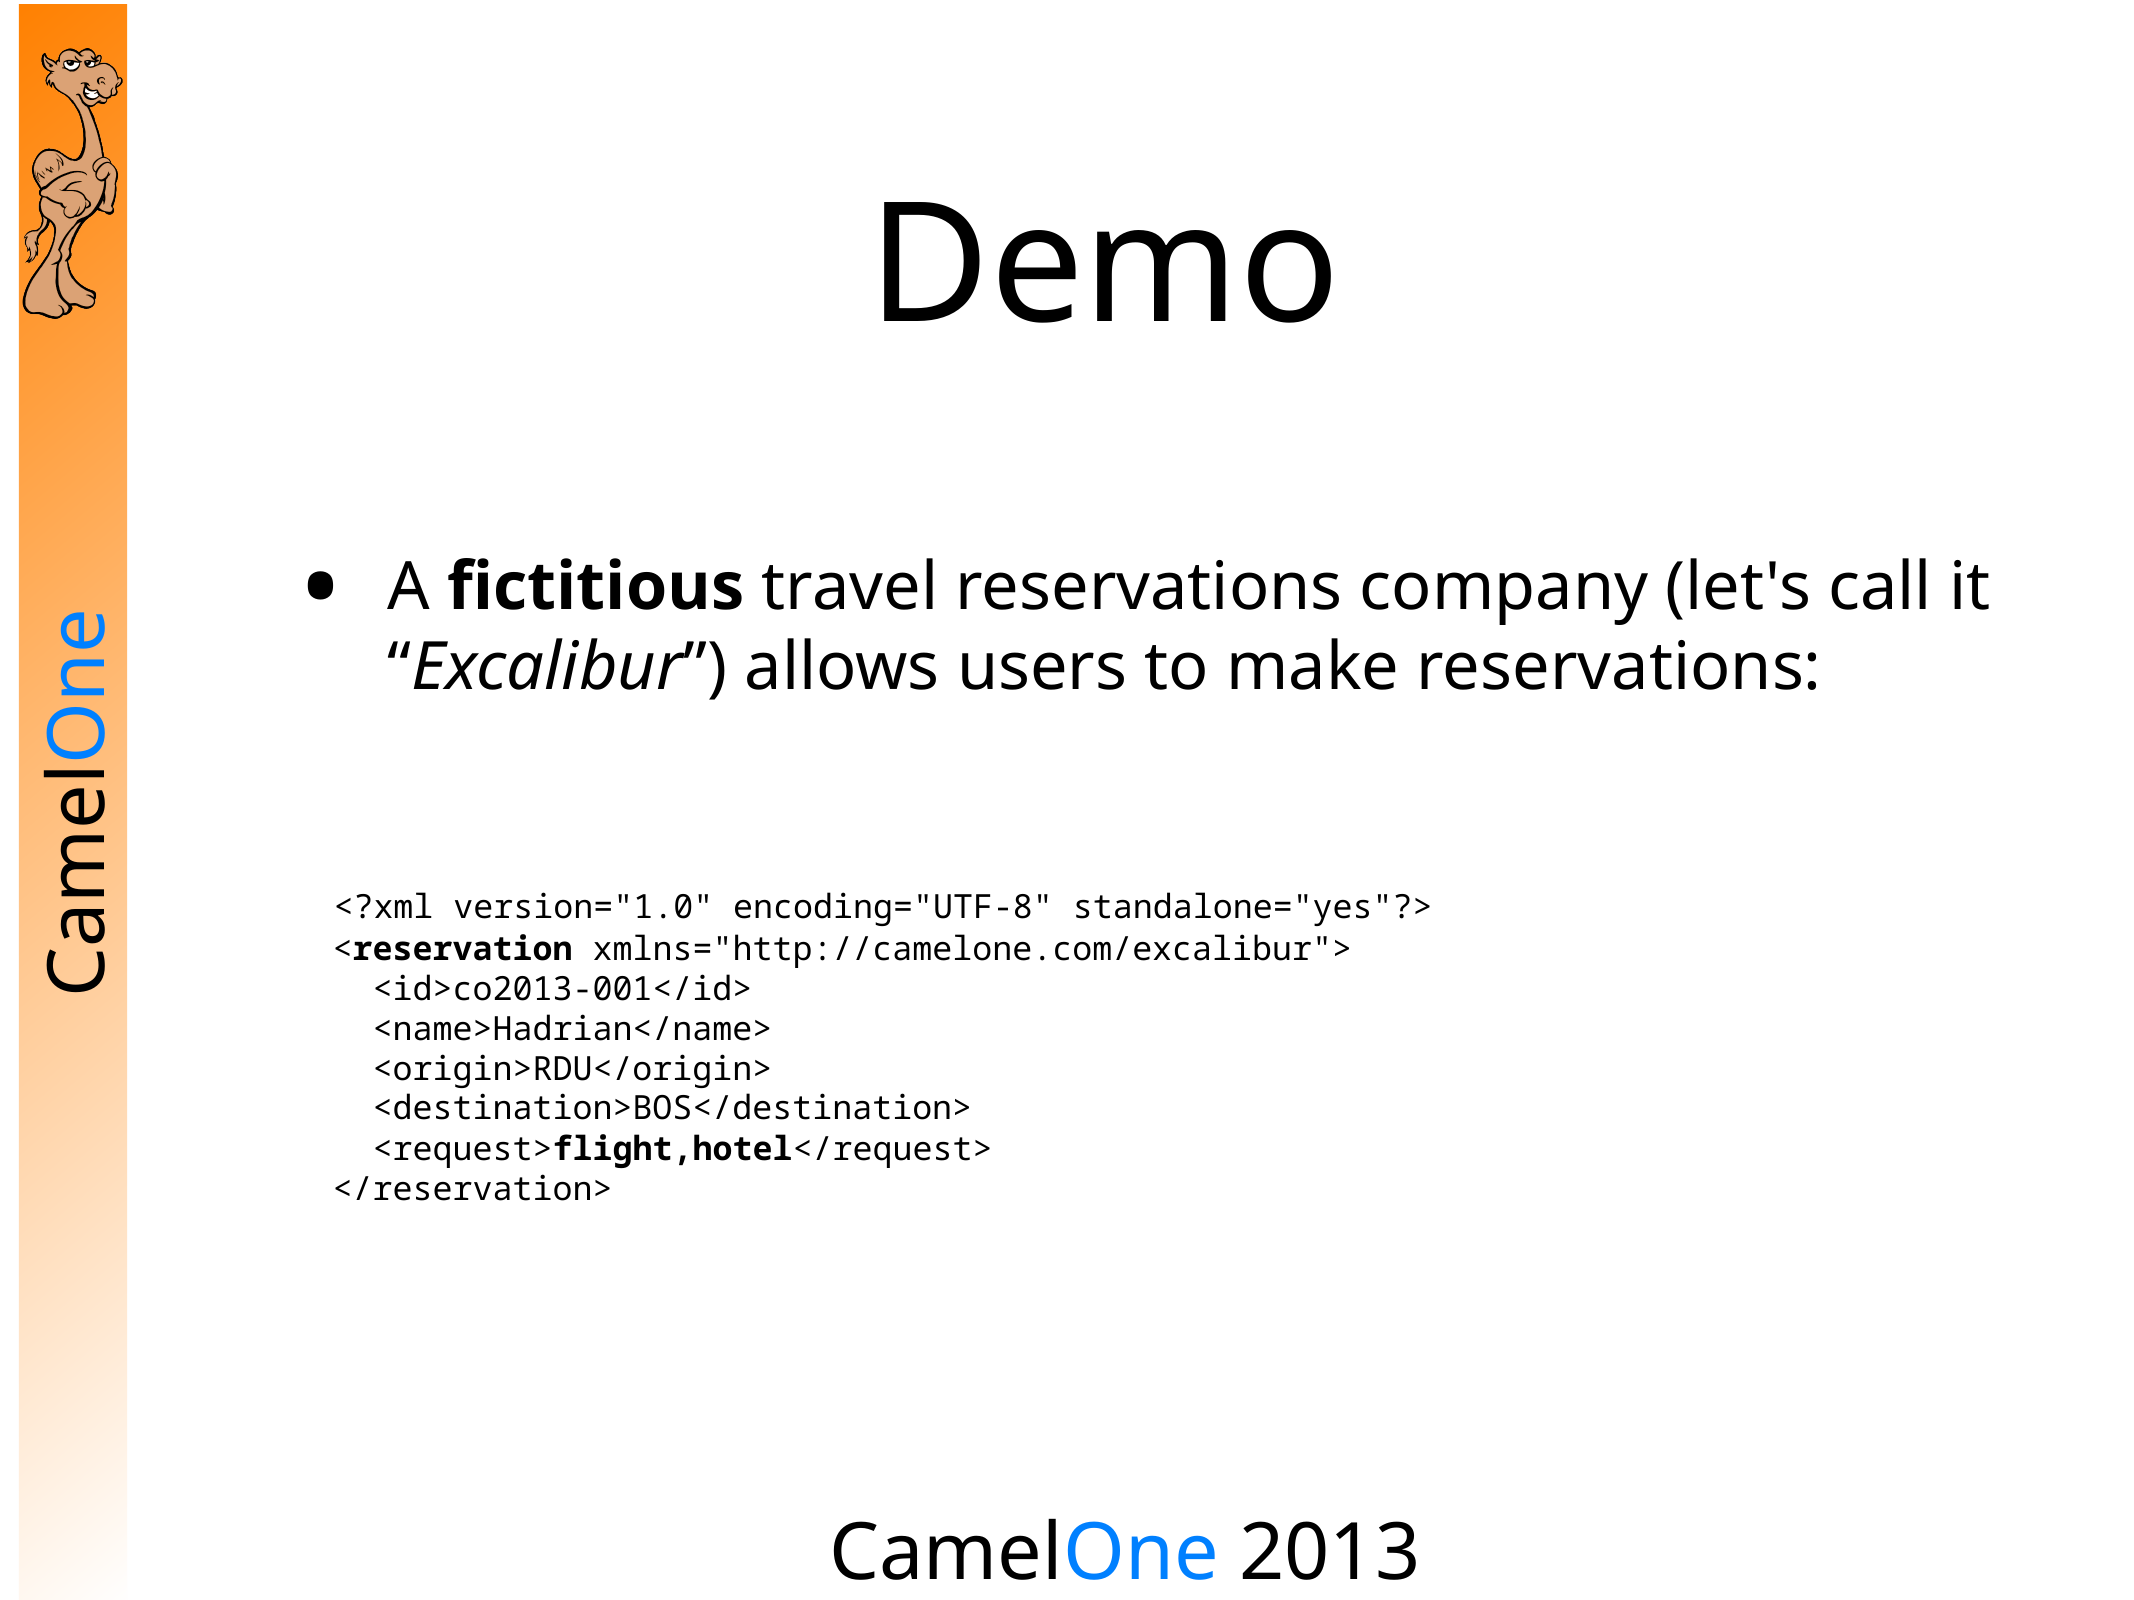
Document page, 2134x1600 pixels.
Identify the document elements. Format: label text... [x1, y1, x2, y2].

picture [22, 48, 123, 319]
title Demo [228, 146, 1981, 364]
list A fictitious travel reservations company (let's call it “Excalibur”) allows users to make reservations: <?xml version="1.0" encoding="UTF-8" standalone="yes"?> <reservation xmlns="http://camelone.com/excalibur"> <id>co2013-001</id> <name>Hadrian</name> <origin>RDU</origin> <destination>BOS</destination> <request>flight,hotel</request> </reservation> [264, 419, 2017, 1330]
title Q&A [18, 339, 128, 433]
